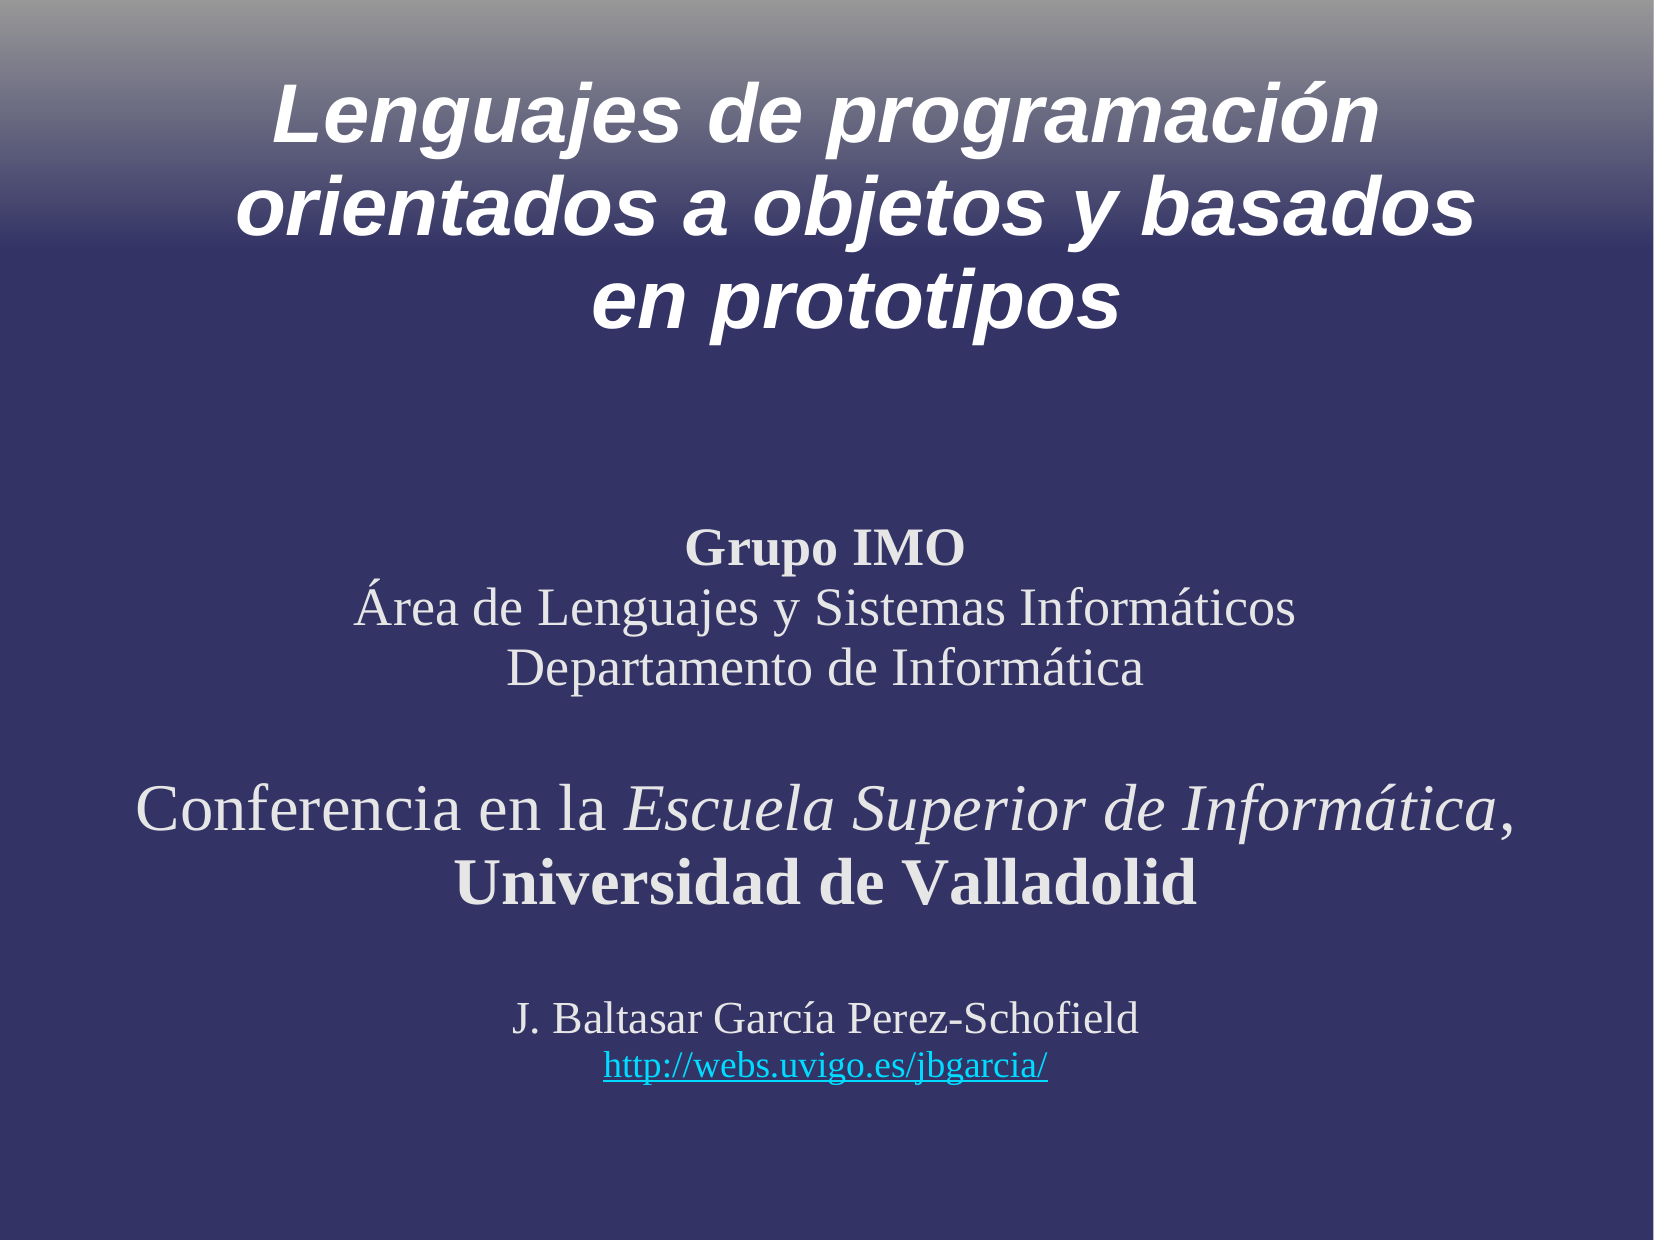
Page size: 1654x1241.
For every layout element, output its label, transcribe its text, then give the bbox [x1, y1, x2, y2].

title Lenguajes de programación orientados a objetos y basados en prototipos [121, 67, 1534, 347]
text_box Grupo IMO Área de Lenguajes y Sistemas Informáticos Departamento de Informática Conferencia en la Escuela Superior de Informática, Universidad de Valladolid J. Baltasar García Perez-Schofield http://webs.uvigo.es/jbgarcia/ [119, 410, 1532, 1192]
